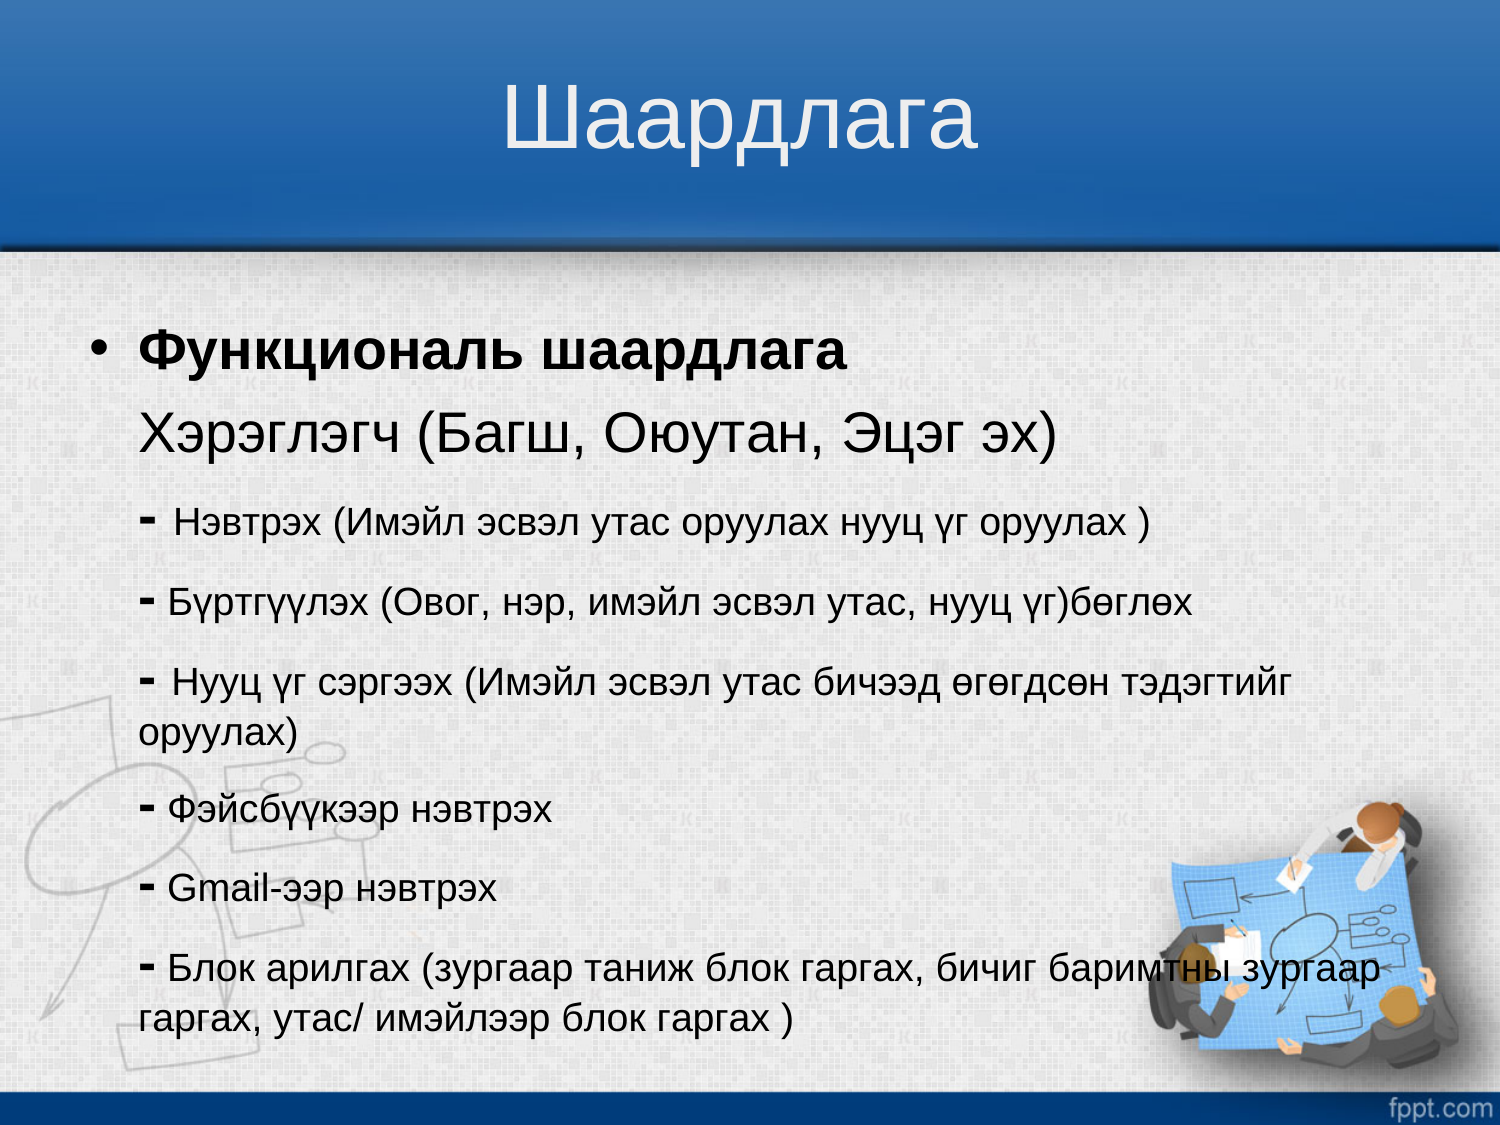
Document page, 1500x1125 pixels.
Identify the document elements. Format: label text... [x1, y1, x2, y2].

title Шаардлага [64, 30, 1415, 192]
picture [0, 0, 1500, 1125]
list Функциональ шаардлага Хэрэглэгч (Багш, Оюутан, Эцэг эх) - Нэвтрэх (Имэйл эсвэл утас оруулах нууц үг оруулах ) - Бүртгүүлэх (Овог, нэр, имэйл эсвэл утас, нууц үг)бөглөх - Нууц үг сэргээх (Имэйл эсвэл утас бичээд өгөгдсөн тэдэгтийг оруулах) - Фэйсбүүкээр нэвтрэх - Gmail-ээр нэвтрэх - Блок арилгах (зургаар таниж блок гаргах, бичиг баримтны зургаар гаргах, утас/ имэйлээр блок гаргах ) [75, 304, 1426, 1047]
